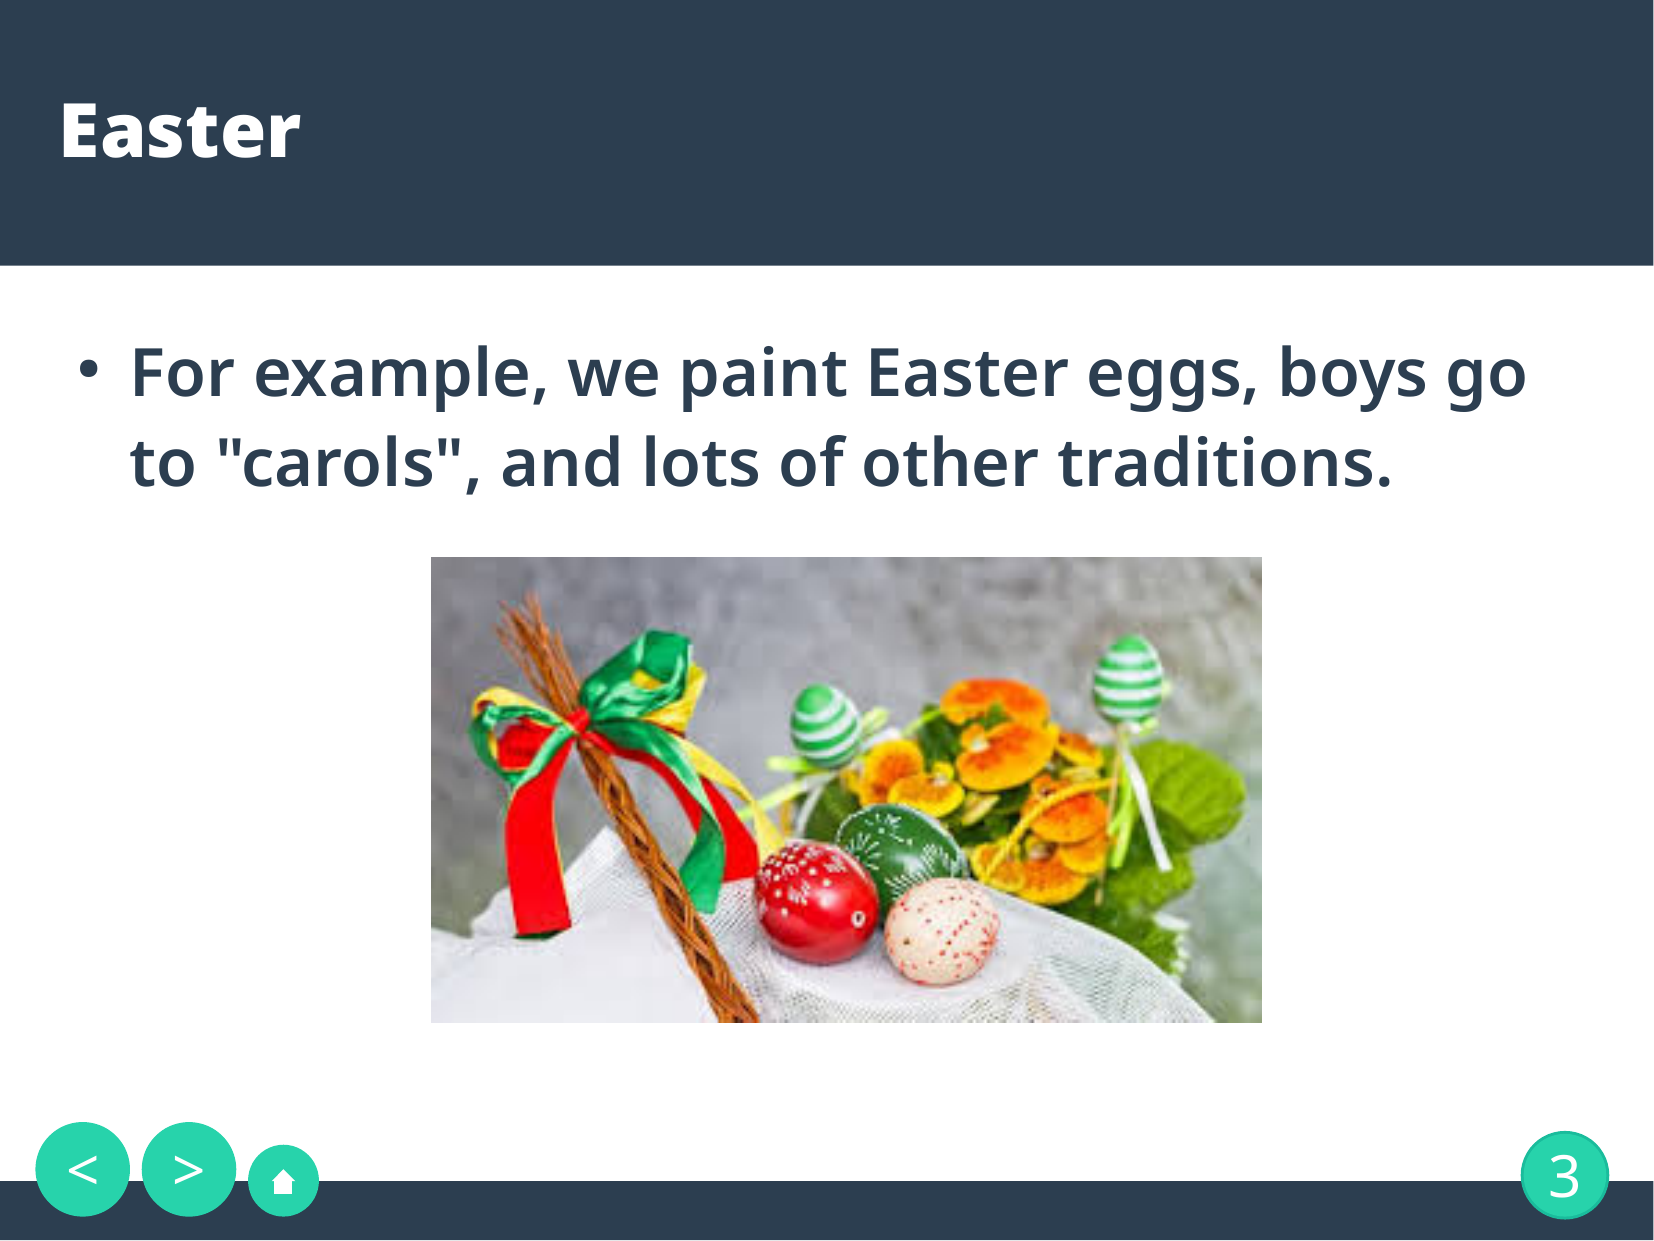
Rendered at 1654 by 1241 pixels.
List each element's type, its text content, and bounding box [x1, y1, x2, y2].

text_box 3 [1523, 1133, 1607, 1217]
picture [431, 557, 1262, 1023]
text_box [248, 1144, 319, 1217]
text_box < [35, 1122, 130, 1217]
picture [271, 1169, 296, 1194]
title Easter [59, 49, 1595, 207]
text_box > [141, 1122, 237, 1217]
list For example, we paint Easter eggs, boys go to "carols", and lots of other traditions. [59, 324, 1595, 1087]
